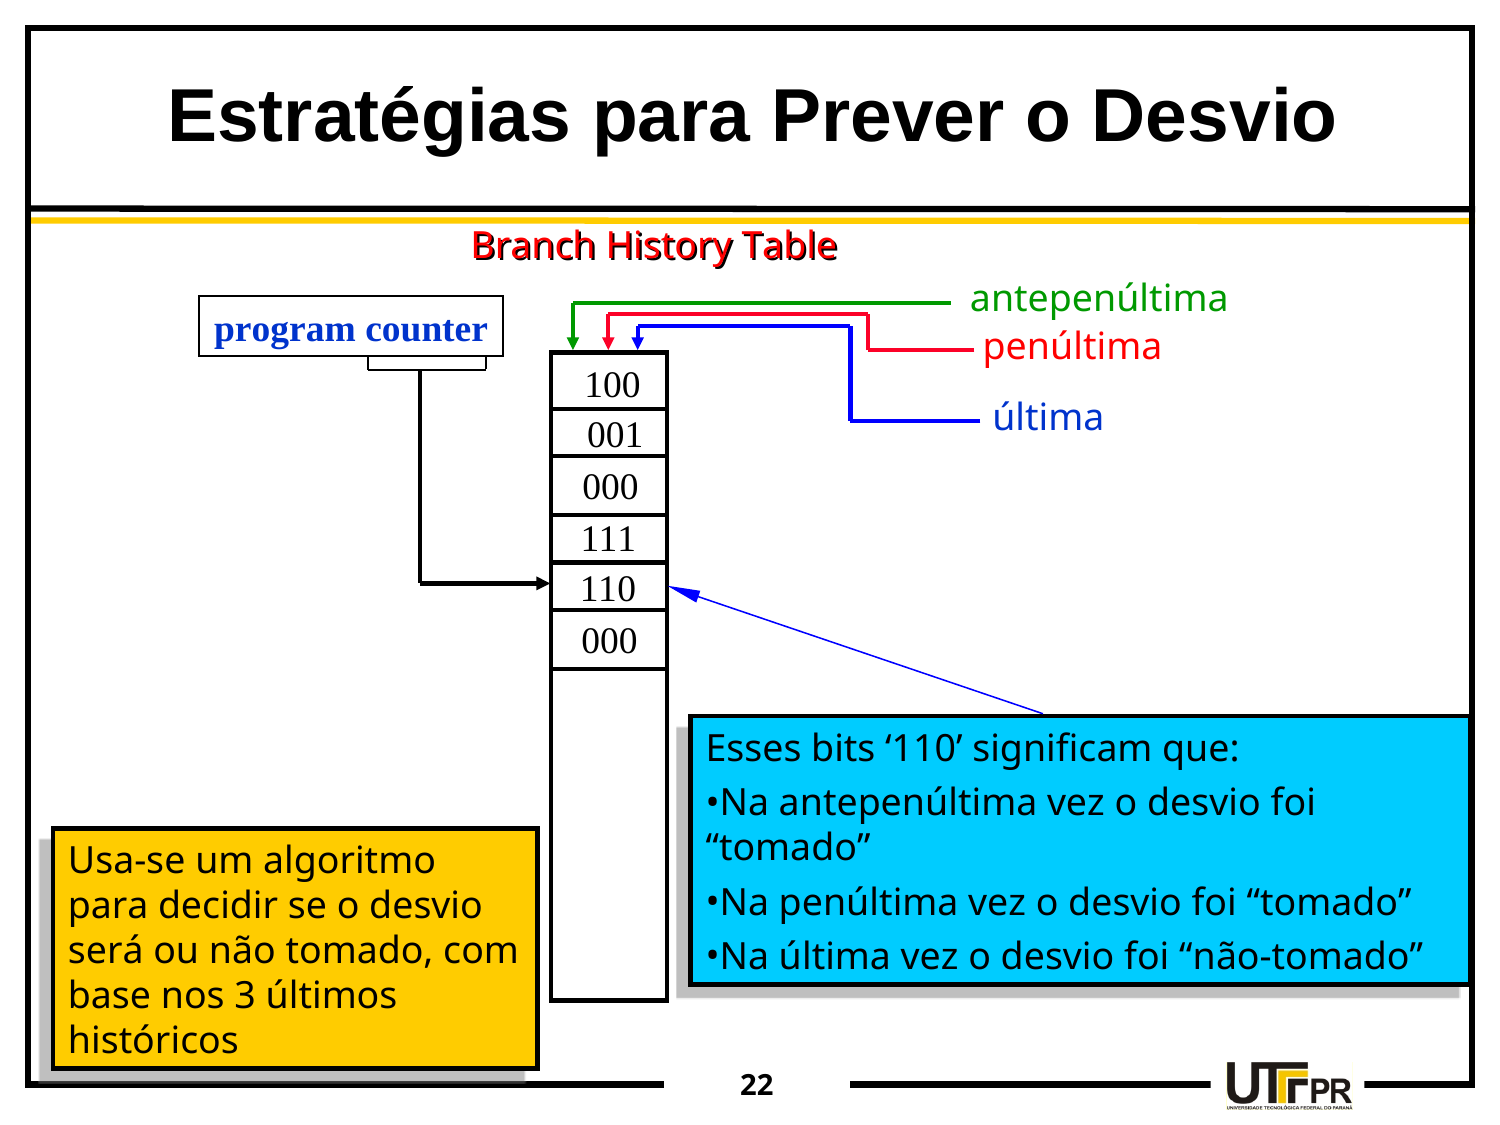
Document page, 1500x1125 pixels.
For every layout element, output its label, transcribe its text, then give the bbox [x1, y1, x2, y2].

text_box penúltima [967, 314, 1178, 375]
text_box 110 [549, 556, 668, 617]
text_box Usa-se um algoritmo para decidir se o desvio será ou não tomado, com base nos 3 últimos históricos [53, 828, 538, 1069]
text_box 000 [553, 458, 668, 515]
text_box 111 [550, 515, 668, 556]
text_box 000 [551, 617, 668, 669]
text_box program counter [199, 296, 504, 356]
text_box última [977, 385, 1120, 446]
text_box Esses bits ‘110’ significam que: Na antepenúltima vez o desvio foi “tomado” Na penúltima vez o desvio foi “tomado” Na última vez o desvio foi “não-tomado” [690, 716, 1471, 985]
title Estratégias para Prever o Desvio [29, 73, 1477, 168]
text_box 100 [560, 352, 665, 407]
picture [1226, 1062, 1353, 1110]
text_box Branch History Table [455, 213, 853, 274]
text_box antepenúltima [955, 266, 1244, 327]
text_box 001 [563, 402, 668, 463]
